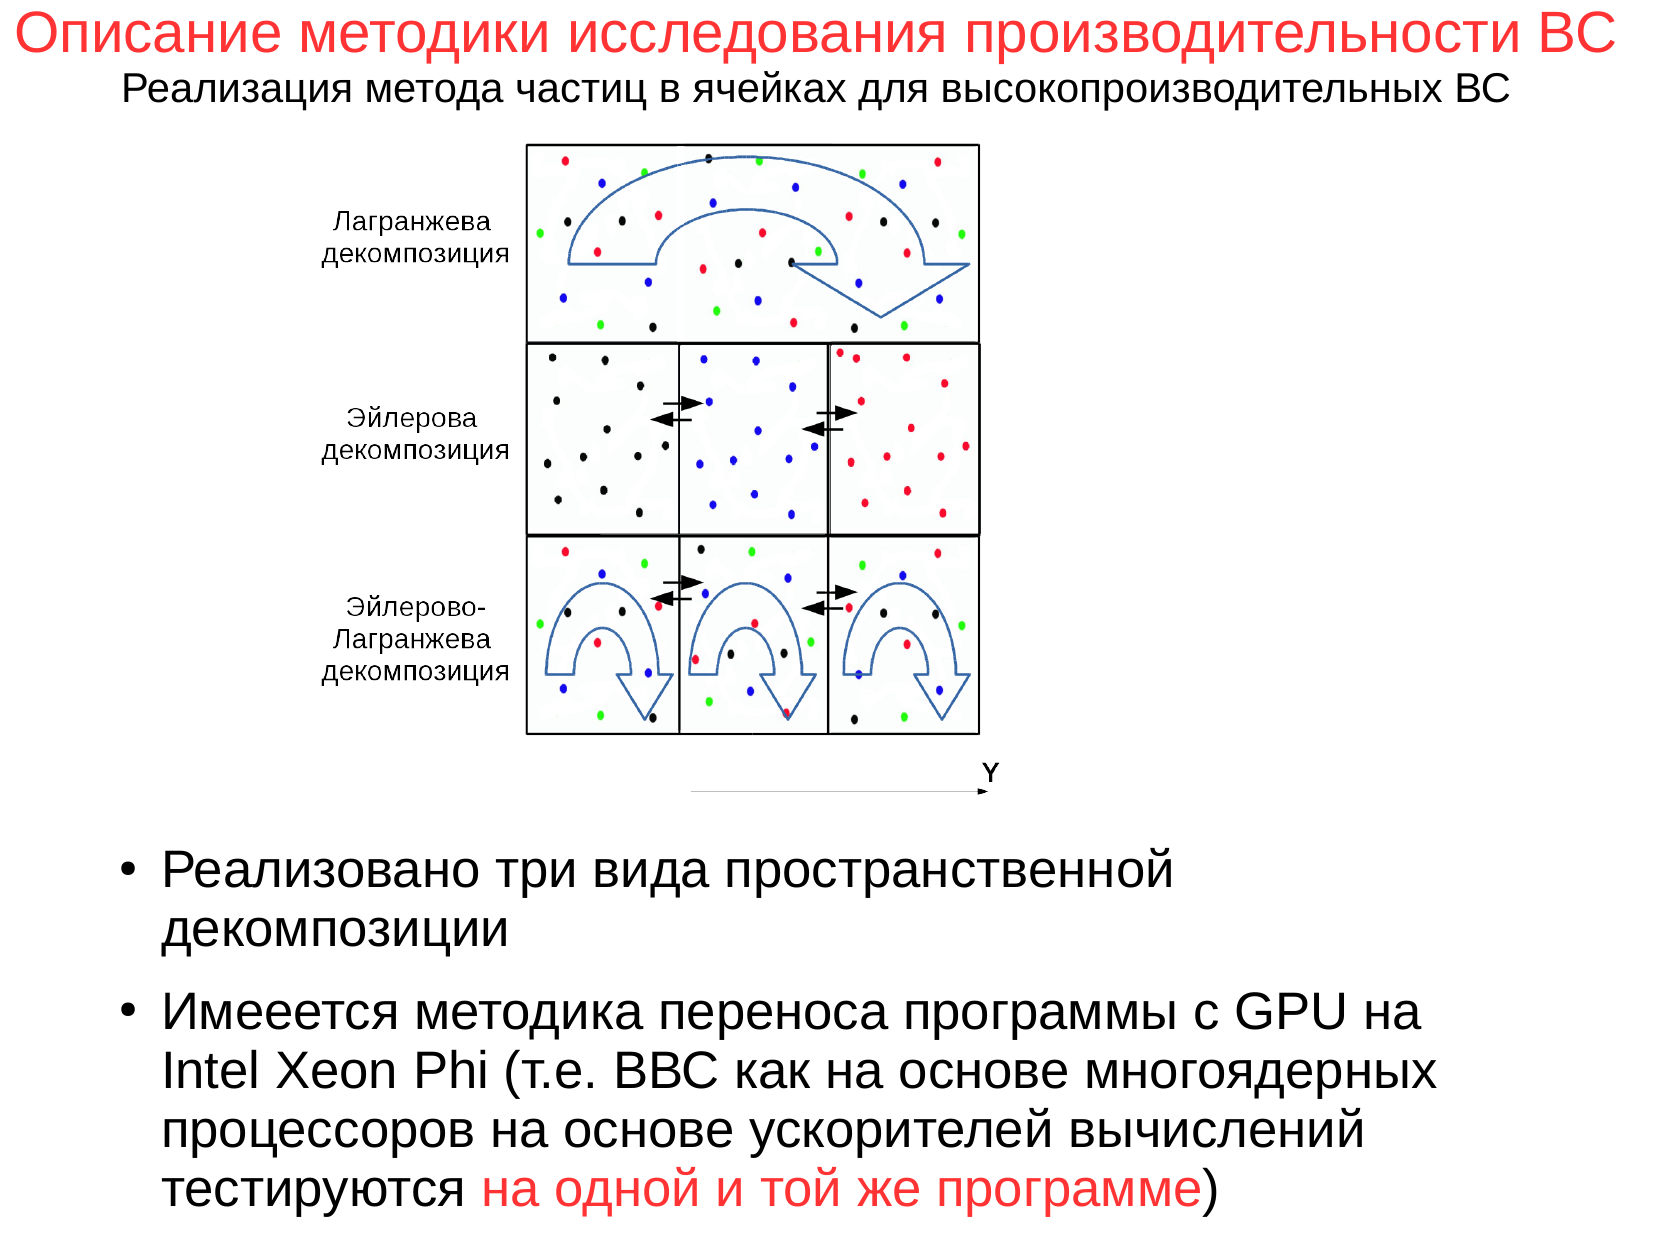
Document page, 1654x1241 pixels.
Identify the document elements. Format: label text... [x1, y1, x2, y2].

title Описание методики исследования производительности ВС Реализация метода частиц в ячейках для высокопроизводительных ВС [0, 0, 1654, 251]
list Реализовано три вида пространственной декомпозиции Имееется методика переноса программы с GPU на Intel Xeon Phi (т.е. ВВС как на основе многоядерных процессоров на основе ускорителей вычислений тестируются на одной и той же программе) [105, 840, 1489, 1226]
picture [315, 251, 1006, 796]
